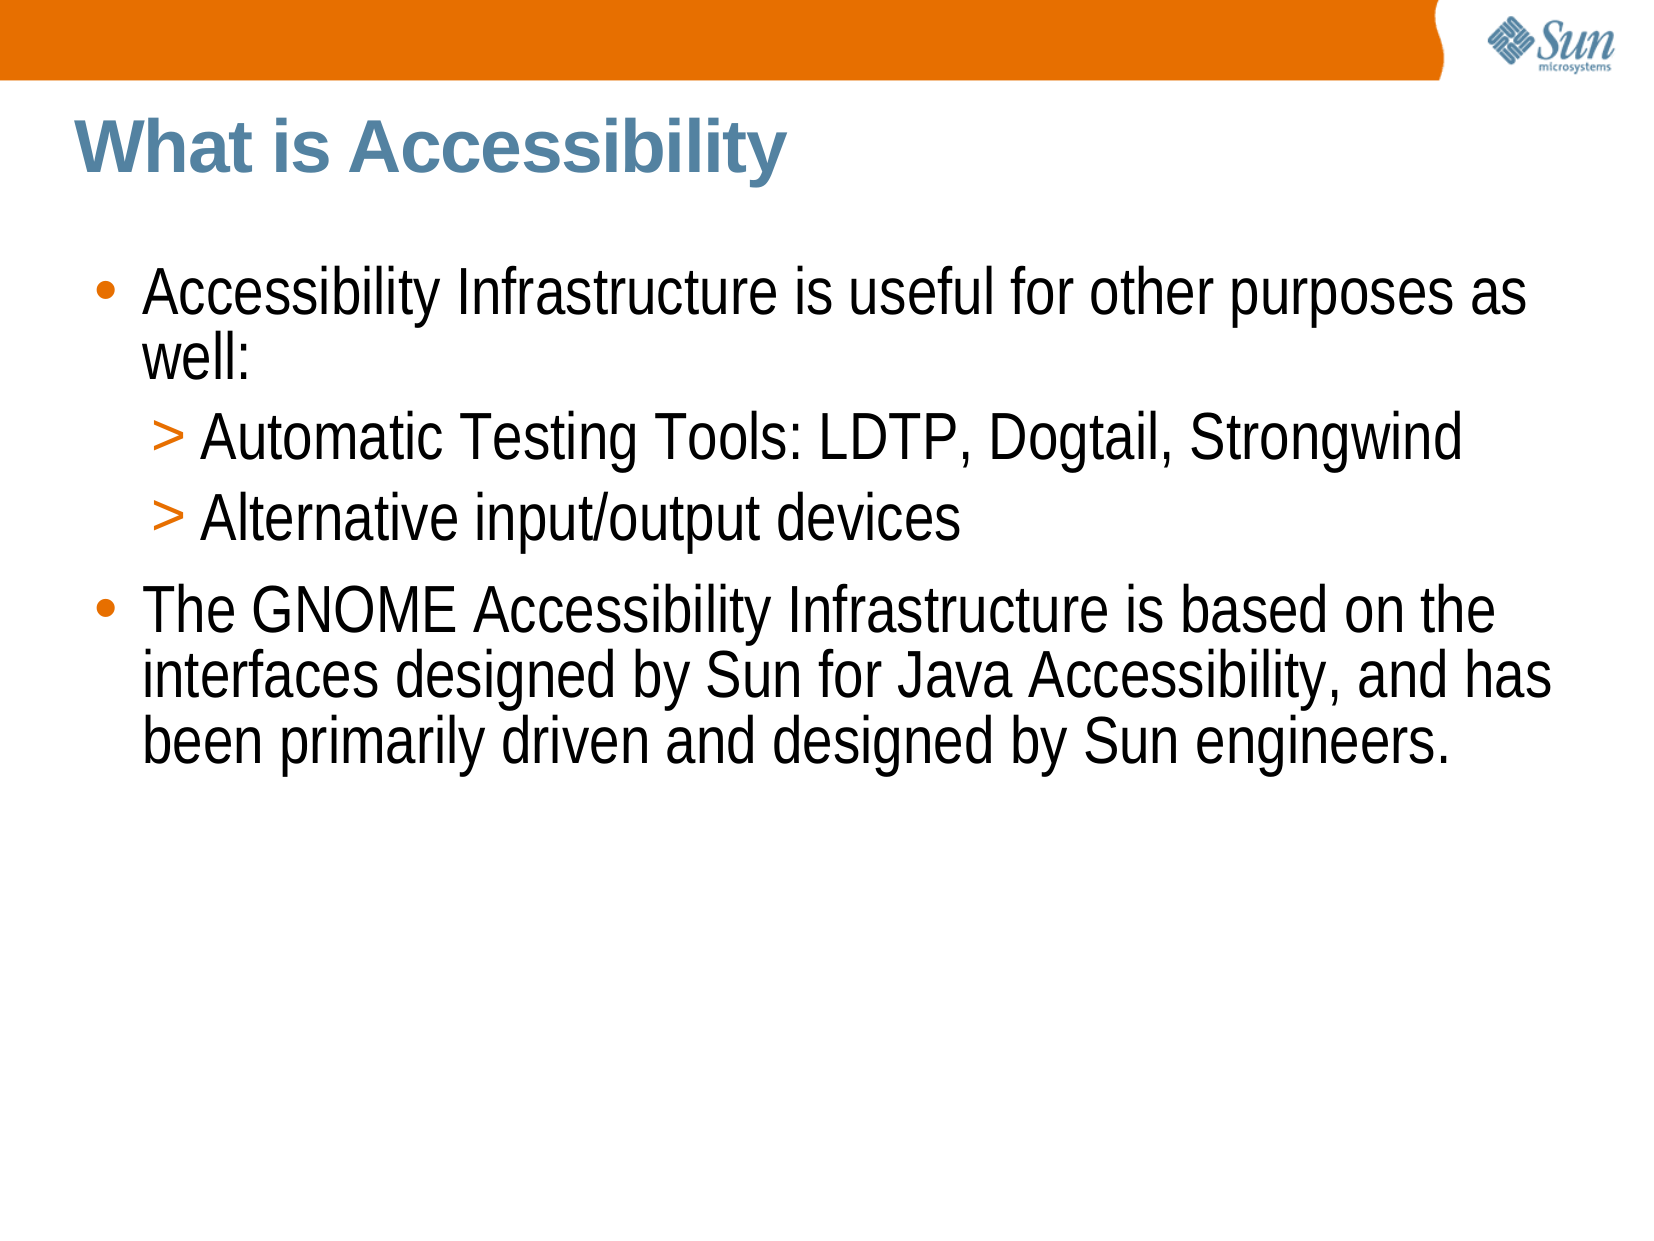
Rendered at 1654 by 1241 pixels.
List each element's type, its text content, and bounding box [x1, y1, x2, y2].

list Accessibility Infrastructure is useful for other purposes as well: Automatic Testing Tools: LDTP, Dogtail, Strongwind Alternative input/output devices The GNOME Accessibility Infrastructure is based on the interfaces designed by Sun for Java Accessibility, and has been primarily driven and designed by Sun engineers. [74, 262, 1564, 1125]
picture [0, 0, 1654, 83]
title What is Accessibility [74, 112, 1564, 206]
